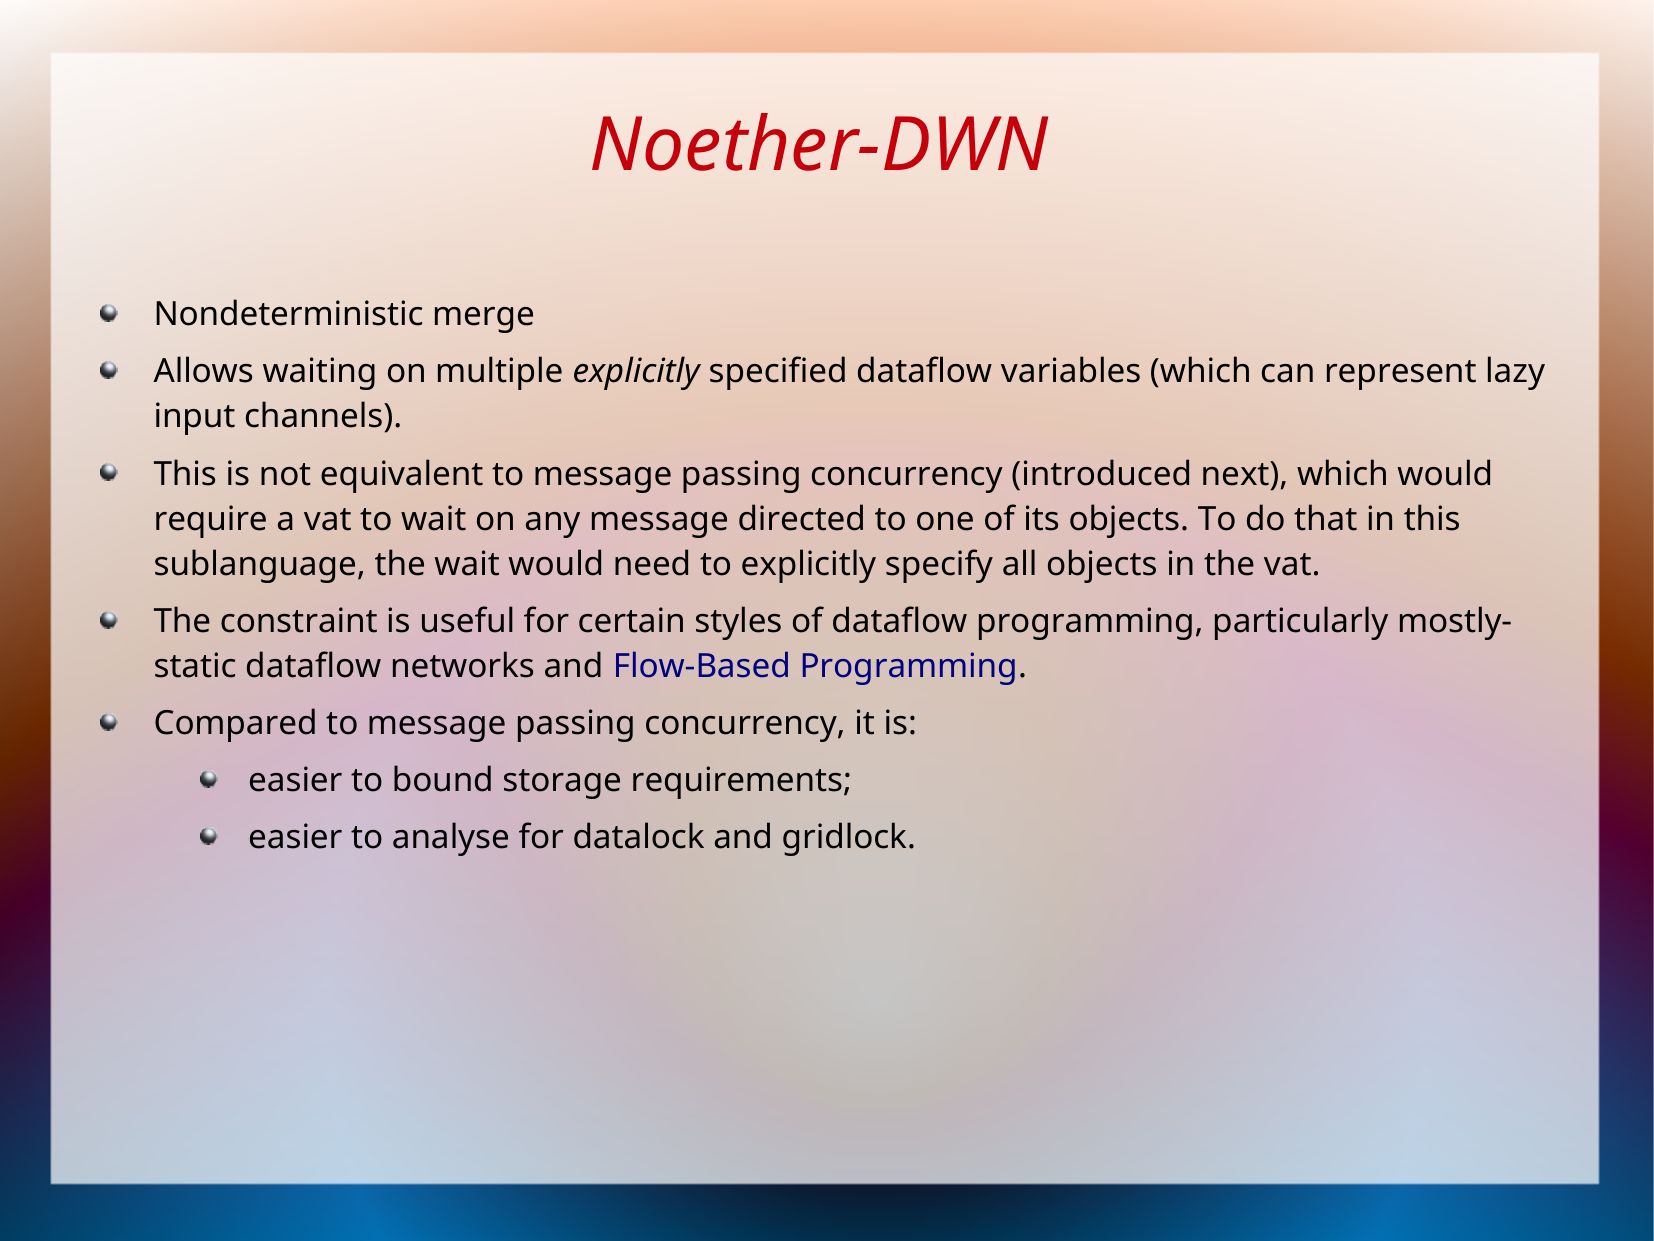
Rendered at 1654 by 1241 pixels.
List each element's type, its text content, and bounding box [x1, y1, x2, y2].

title Noether-DWN [75, 45, 1564, 238]
picture [0, 0, 1654, 1241]
list Nondeterministic merge Allows waiting on multiple explicitly specified dataflow variables (which can represent lazy input channels). This is not equivalent to message passing concurrency (introduced next), which would require a vat to wait on any message directed to one of its objects. To do that in this sublanguage, the wait would need to explicitly specify all objects in the vat. The constraint is useful for certain styles of dataflow programming, particularly mostly-static dataflow networks and Flow-Based Programming. Compared to message passing concurrency, it is: easier to bound storage requirements; easier to analyse for datalock and gridlock. [82, 290, 1571, 1094]
